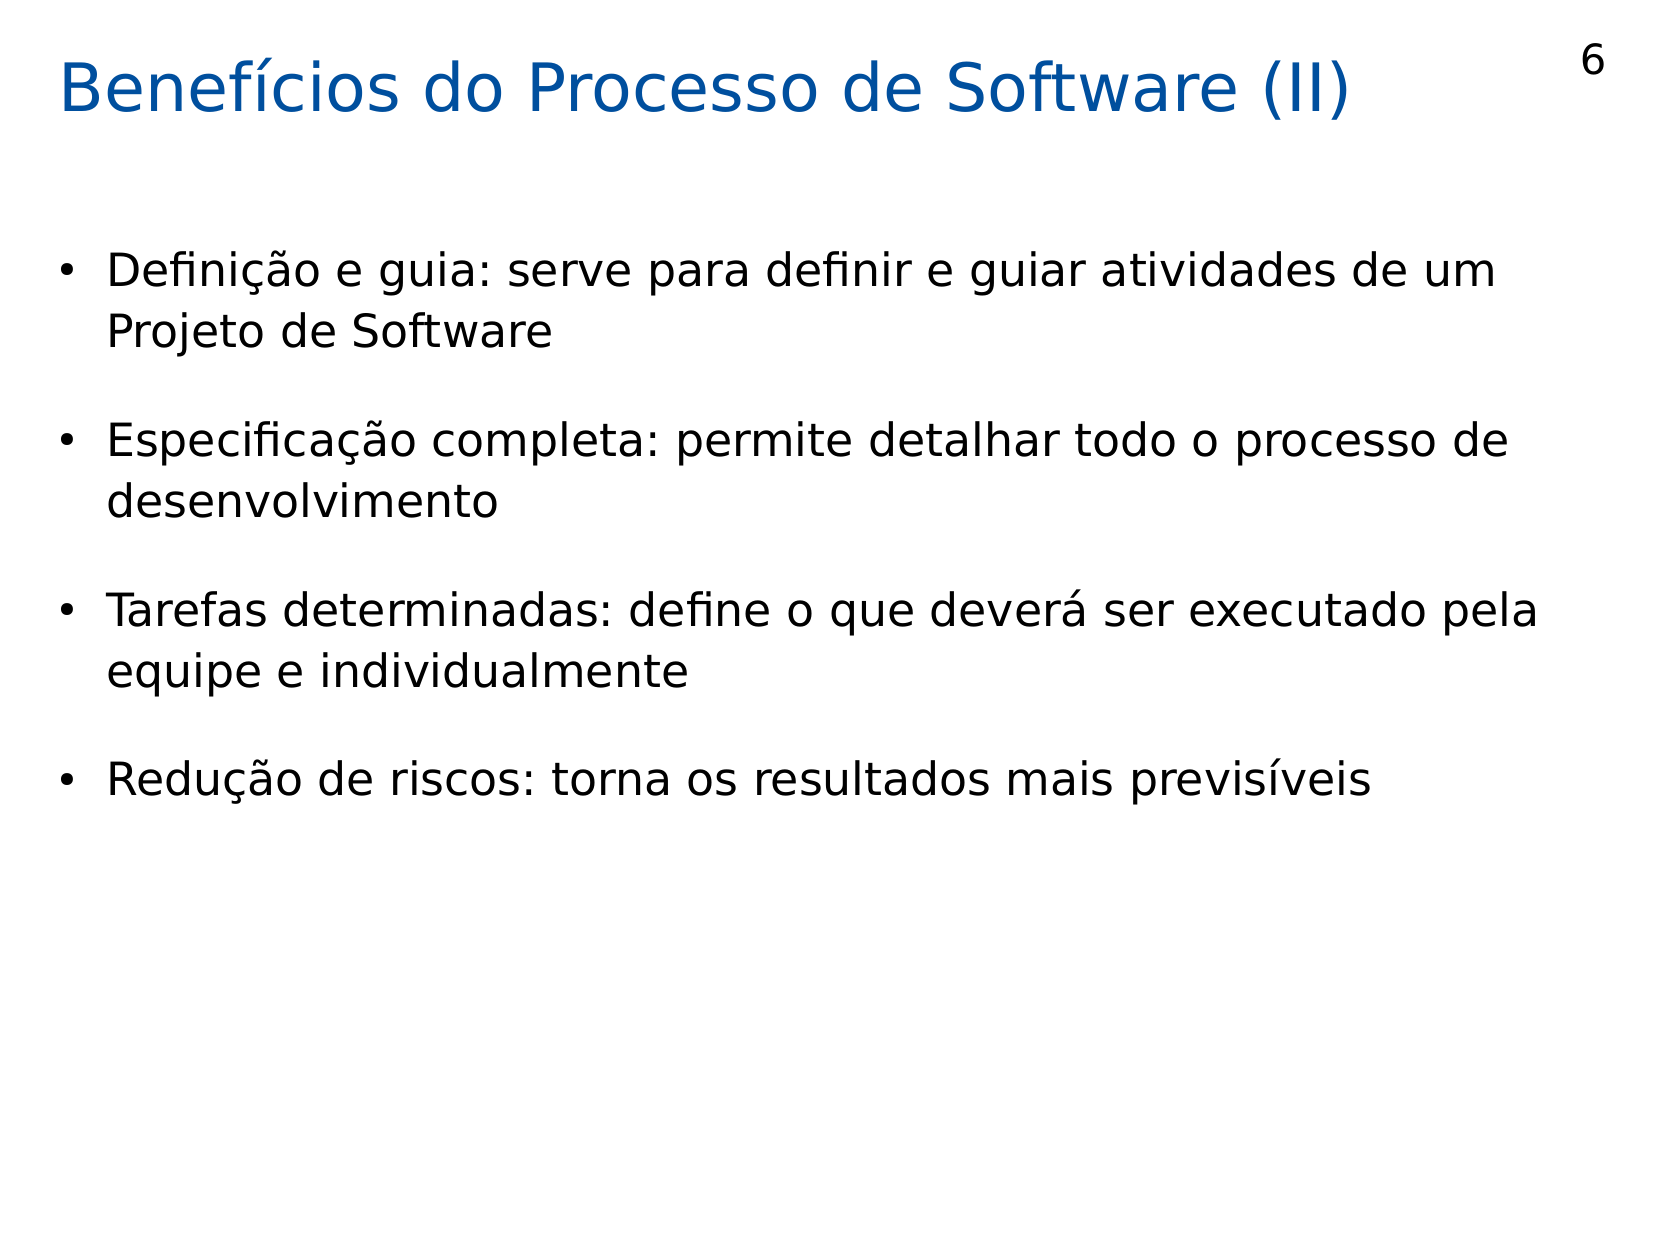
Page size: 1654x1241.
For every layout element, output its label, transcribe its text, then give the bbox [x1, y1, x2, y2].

list Definição e guia: serve para definir e guiar atividades de um Projeto de Software Especificação completa: permite detalhar todo o processo de desenvolvimento Tarefas determinadas: define o que deverá ser executado pela equipe e individualmente Redução de riscos: torna os resultados mais previsíveis [59, 236, 1595, 1211]
title Benefícios do Processo de Software (II) [59, 29, 1506, 148]
